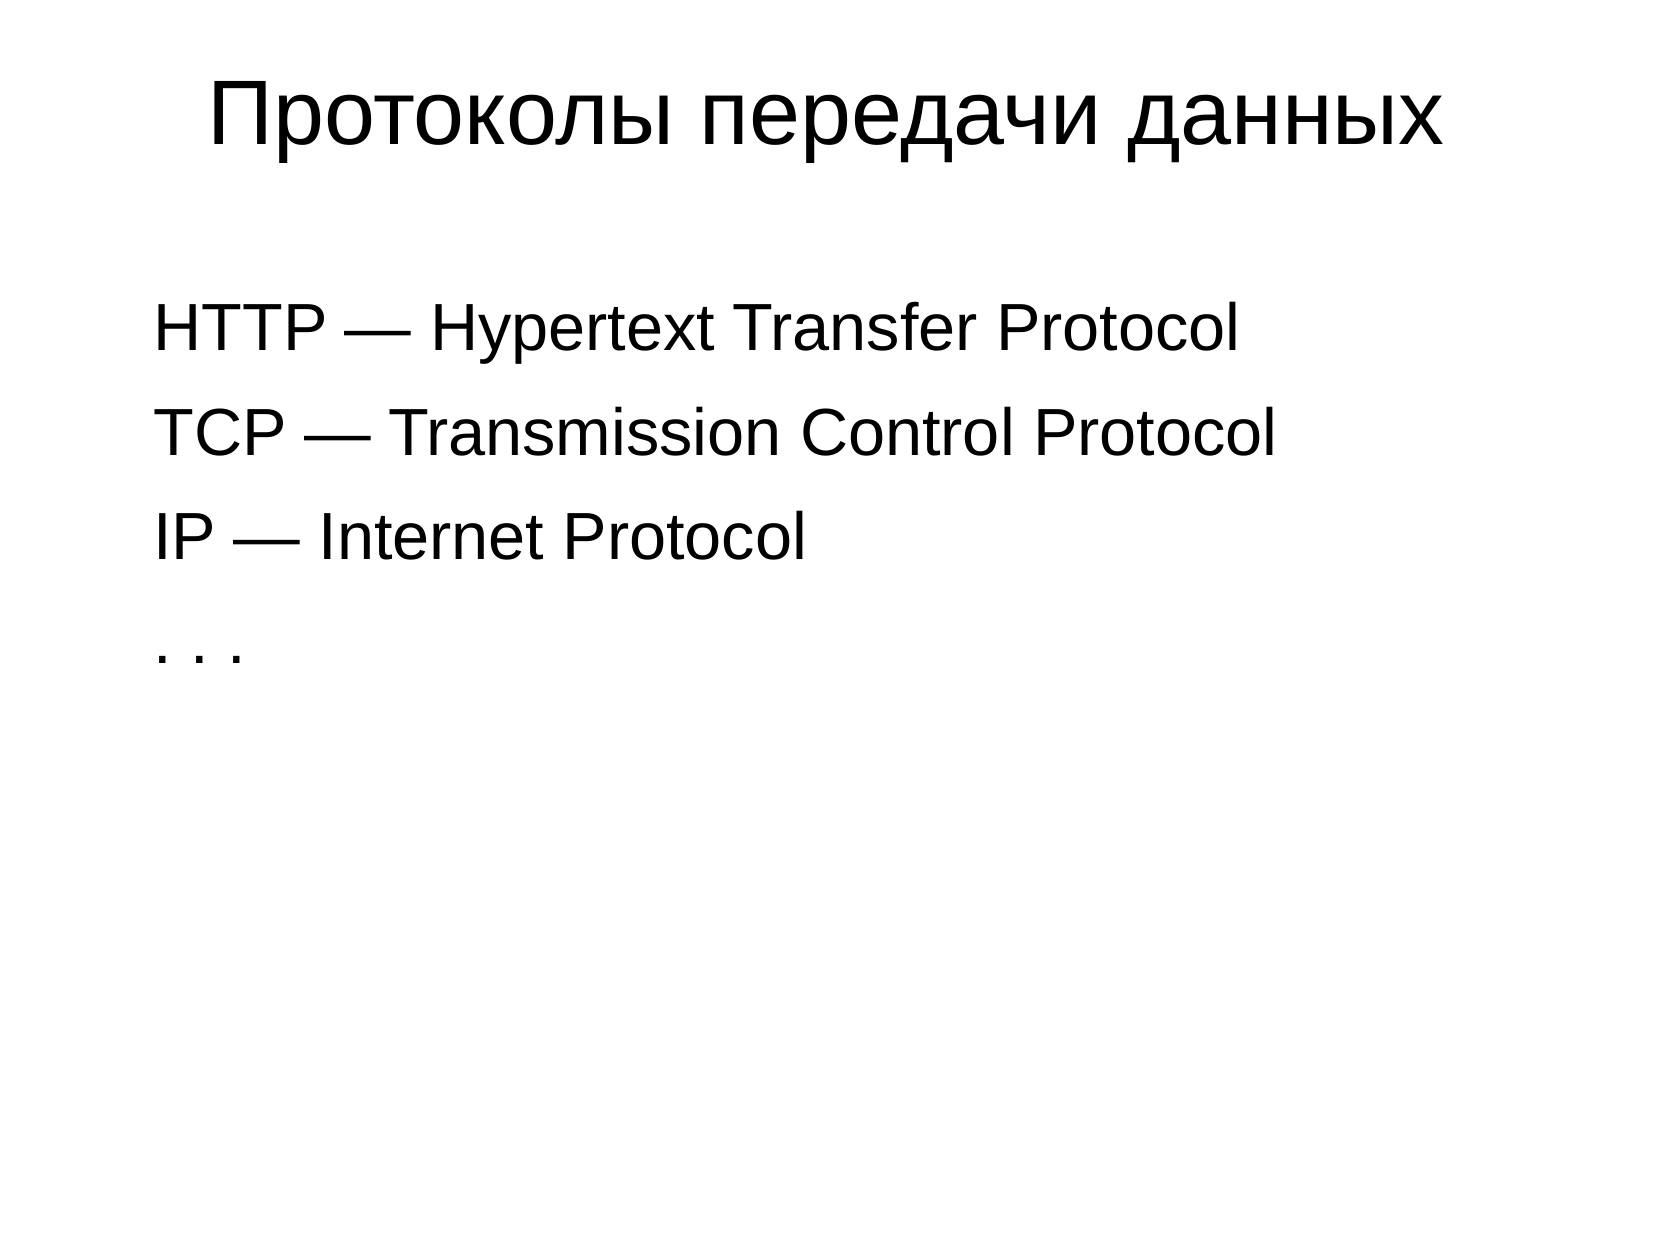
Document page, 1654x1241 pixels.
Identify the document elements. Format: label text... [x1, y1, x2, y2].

title Протоколы передачи данных [82, 49, 1571, 178]
list HTTP — Hypertext Transfer Protocol TCP — Transmission Control Protocol IP — Internet Protocol . . . [82, 290, 1571, 1109]
